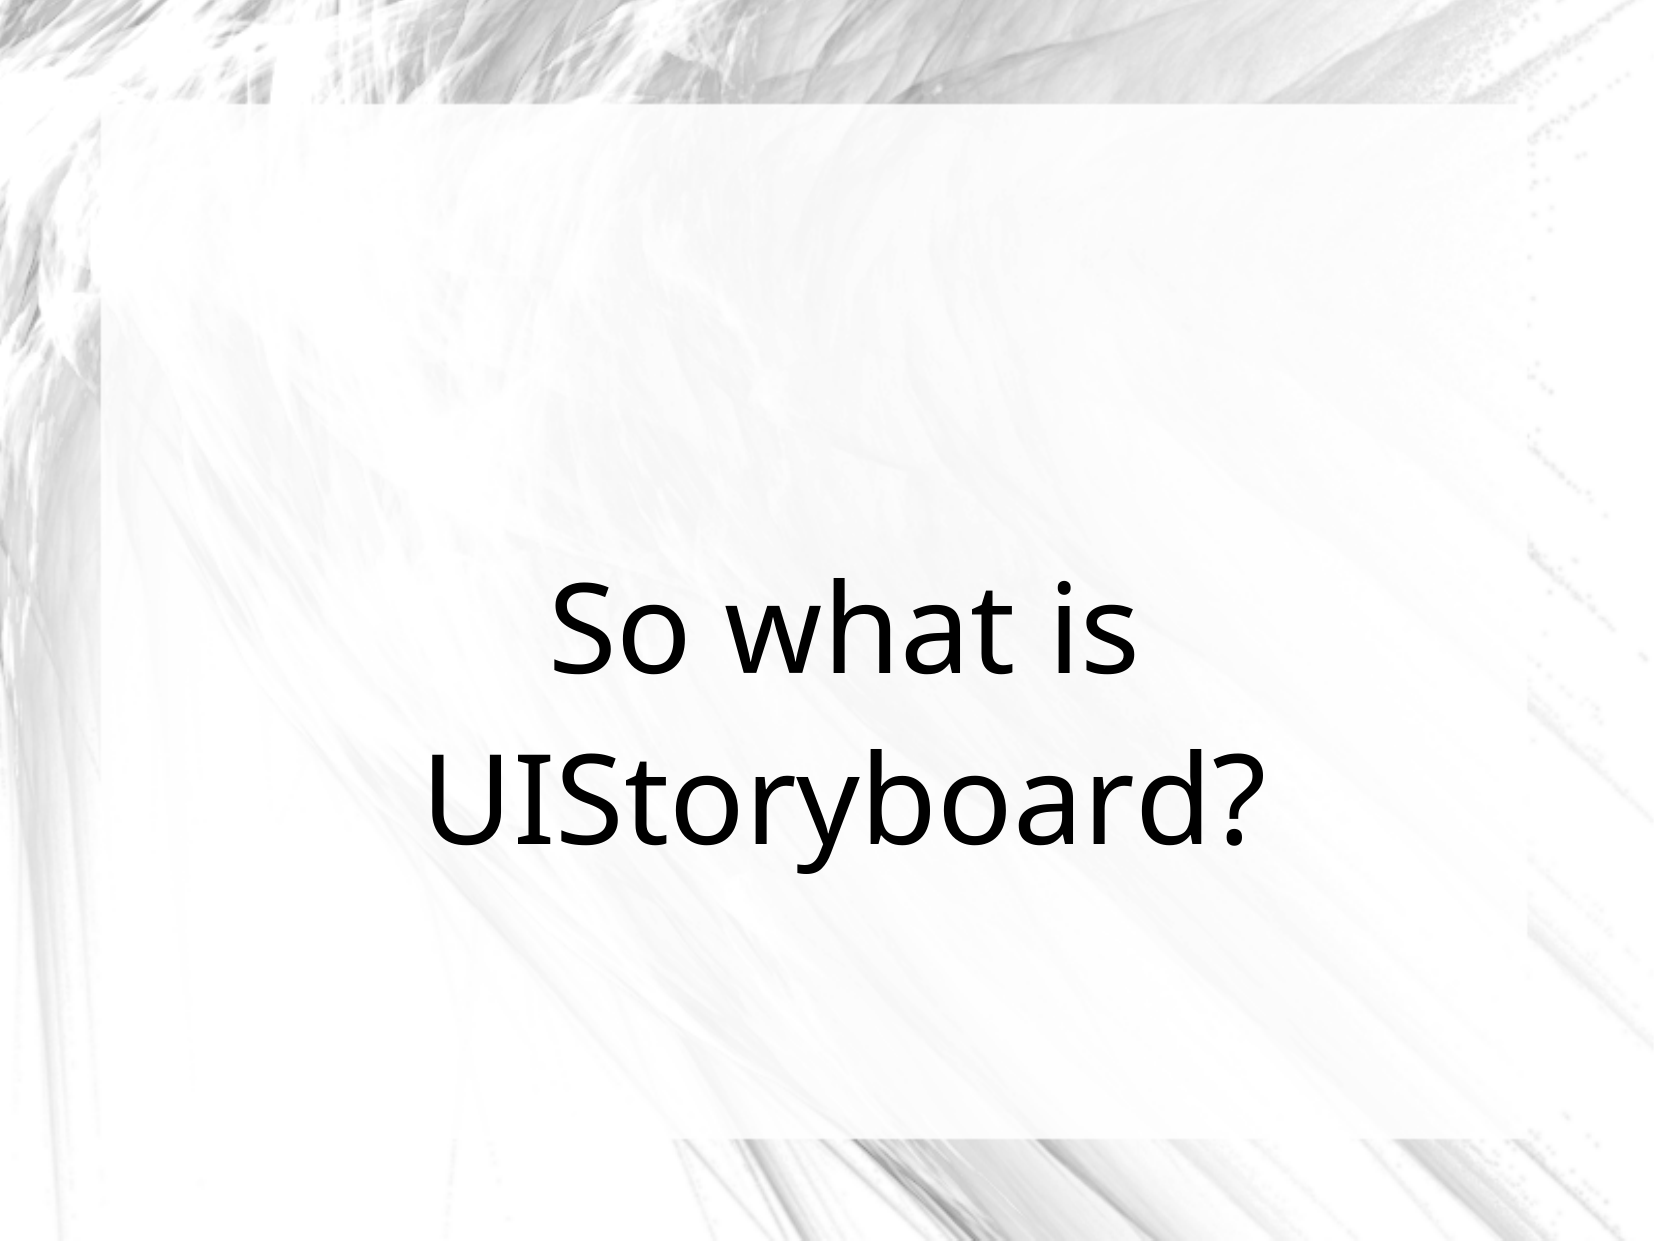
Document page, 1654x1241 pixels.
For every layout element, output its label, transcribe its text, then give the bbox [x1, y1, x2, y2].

list So what is UIStoryboard? [118, 319, 1571, 945]
picture [0, 0, 1654, 1241]
